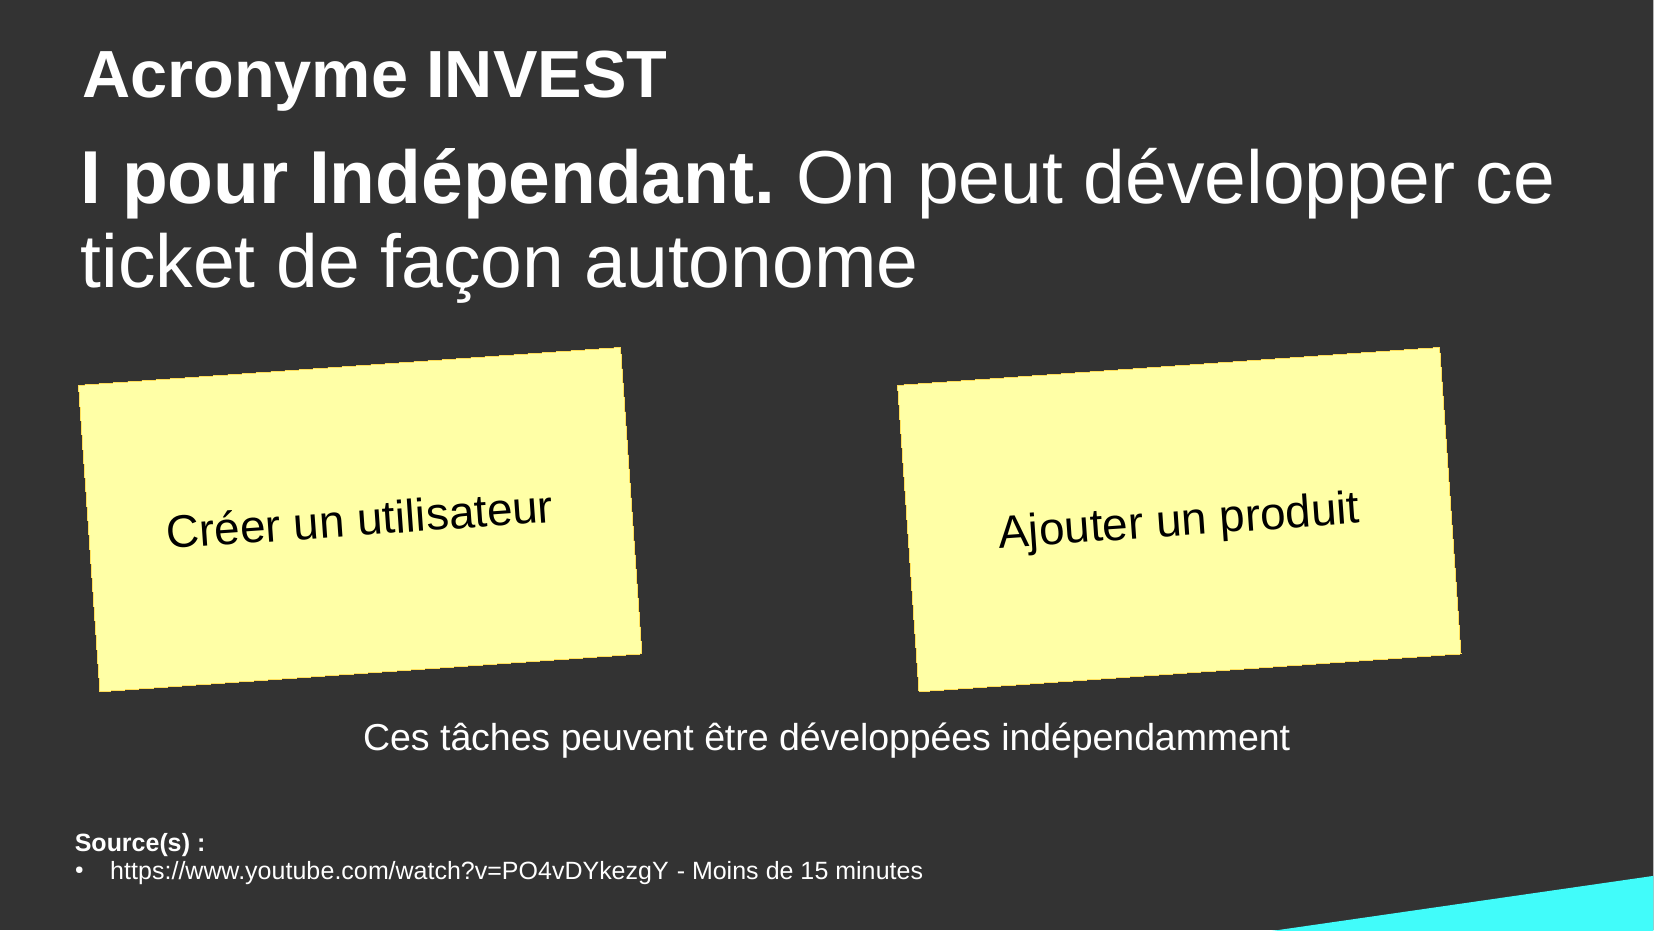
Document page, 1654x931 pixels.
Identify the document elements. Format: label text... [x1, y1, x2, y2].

text_box Ajouter un produit [897, 347, 1462, 692]
text_box Source(s) : https://www.youtube.com/watch?v=PO4vDYkezgY - Moins de 15 minutes [60, 821, 1546, 921]
text_box Ces tâches peuvent être développées indépendamment [336, 708, 1317, 768]
text_box [1271, 875, 1654, 931]
text_box Créer un utilisateur [78, 347, 642, 692]
title Acronyme INVEST [82, 37, 1571, 122]
list I pour Indépendant. On peut développer ce ticket de façon autonome [80, 135, 1620, 343]
